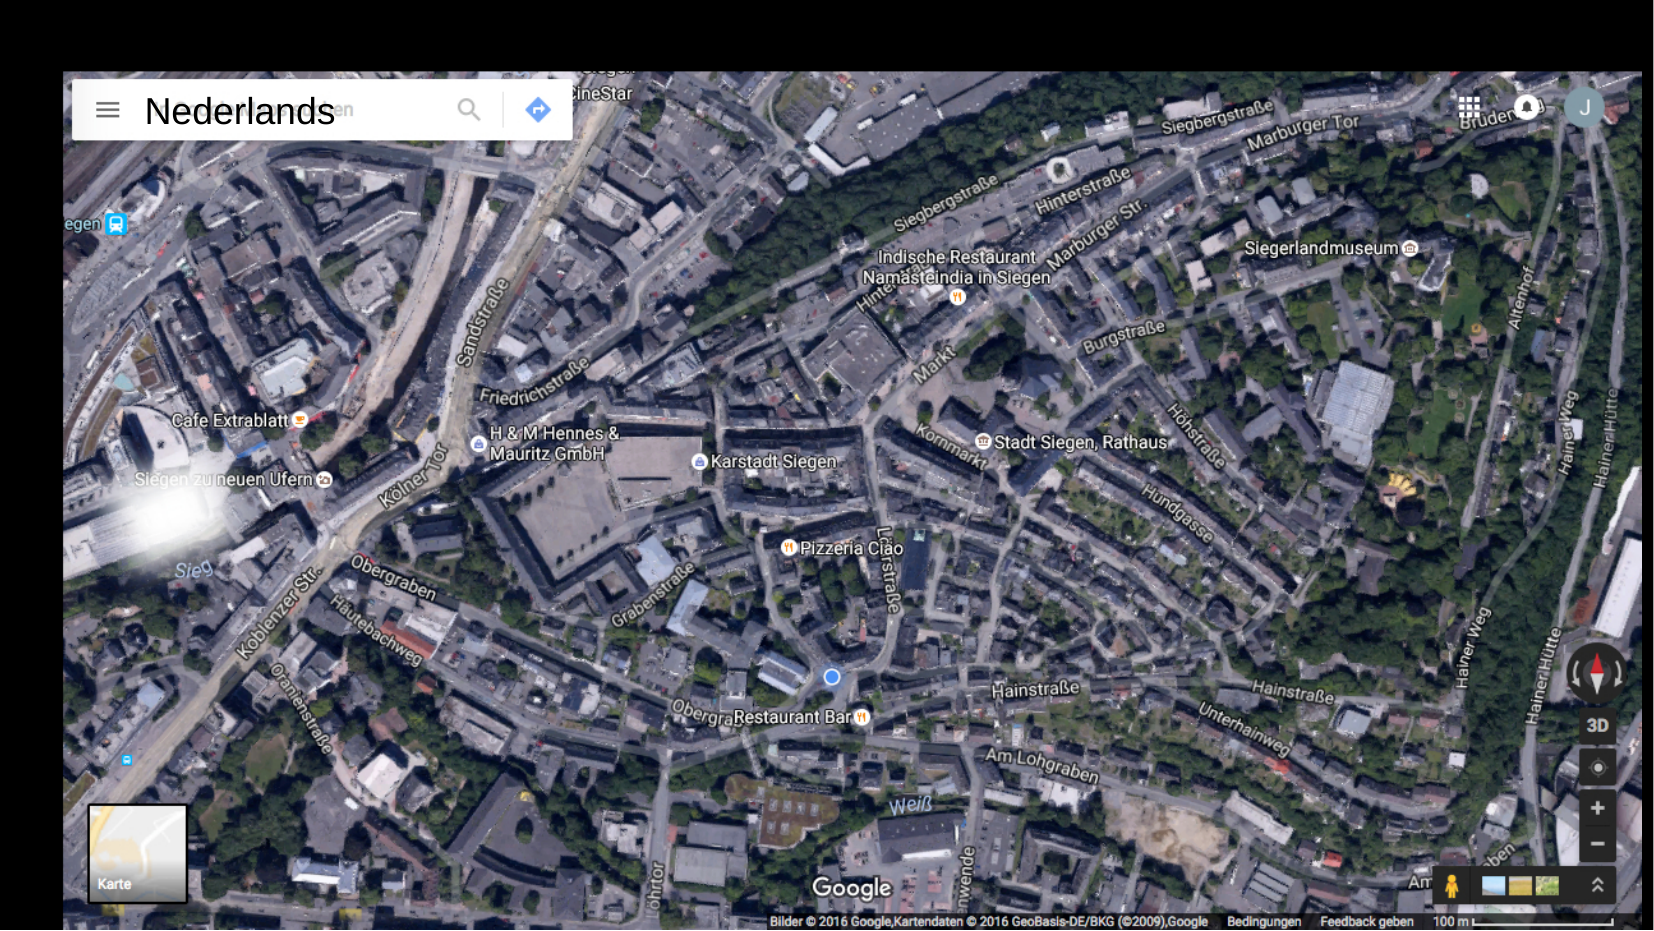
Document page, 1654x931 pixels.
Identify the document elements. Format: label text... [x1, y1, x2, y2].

picture [7, 0, 1642, 930]
text_box Nederlands [129, 82, 402, 140]
